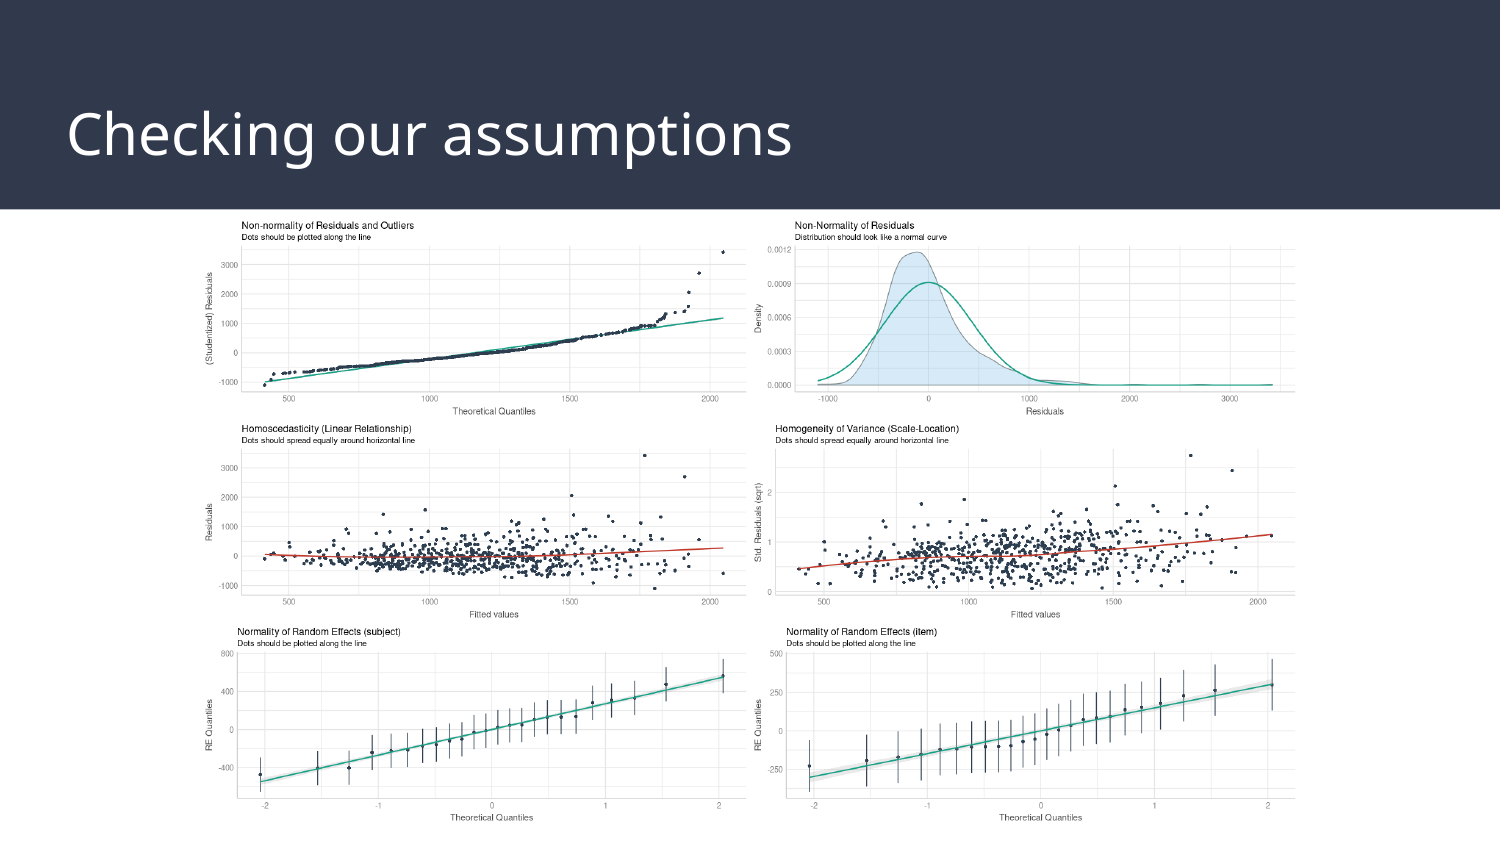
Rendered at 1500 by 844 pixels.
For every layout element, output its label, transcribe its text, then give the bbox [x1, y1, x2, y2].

picture [201, 217, 1299, 827]
title Checking our assumptions [51, 82, 1449, 185]
